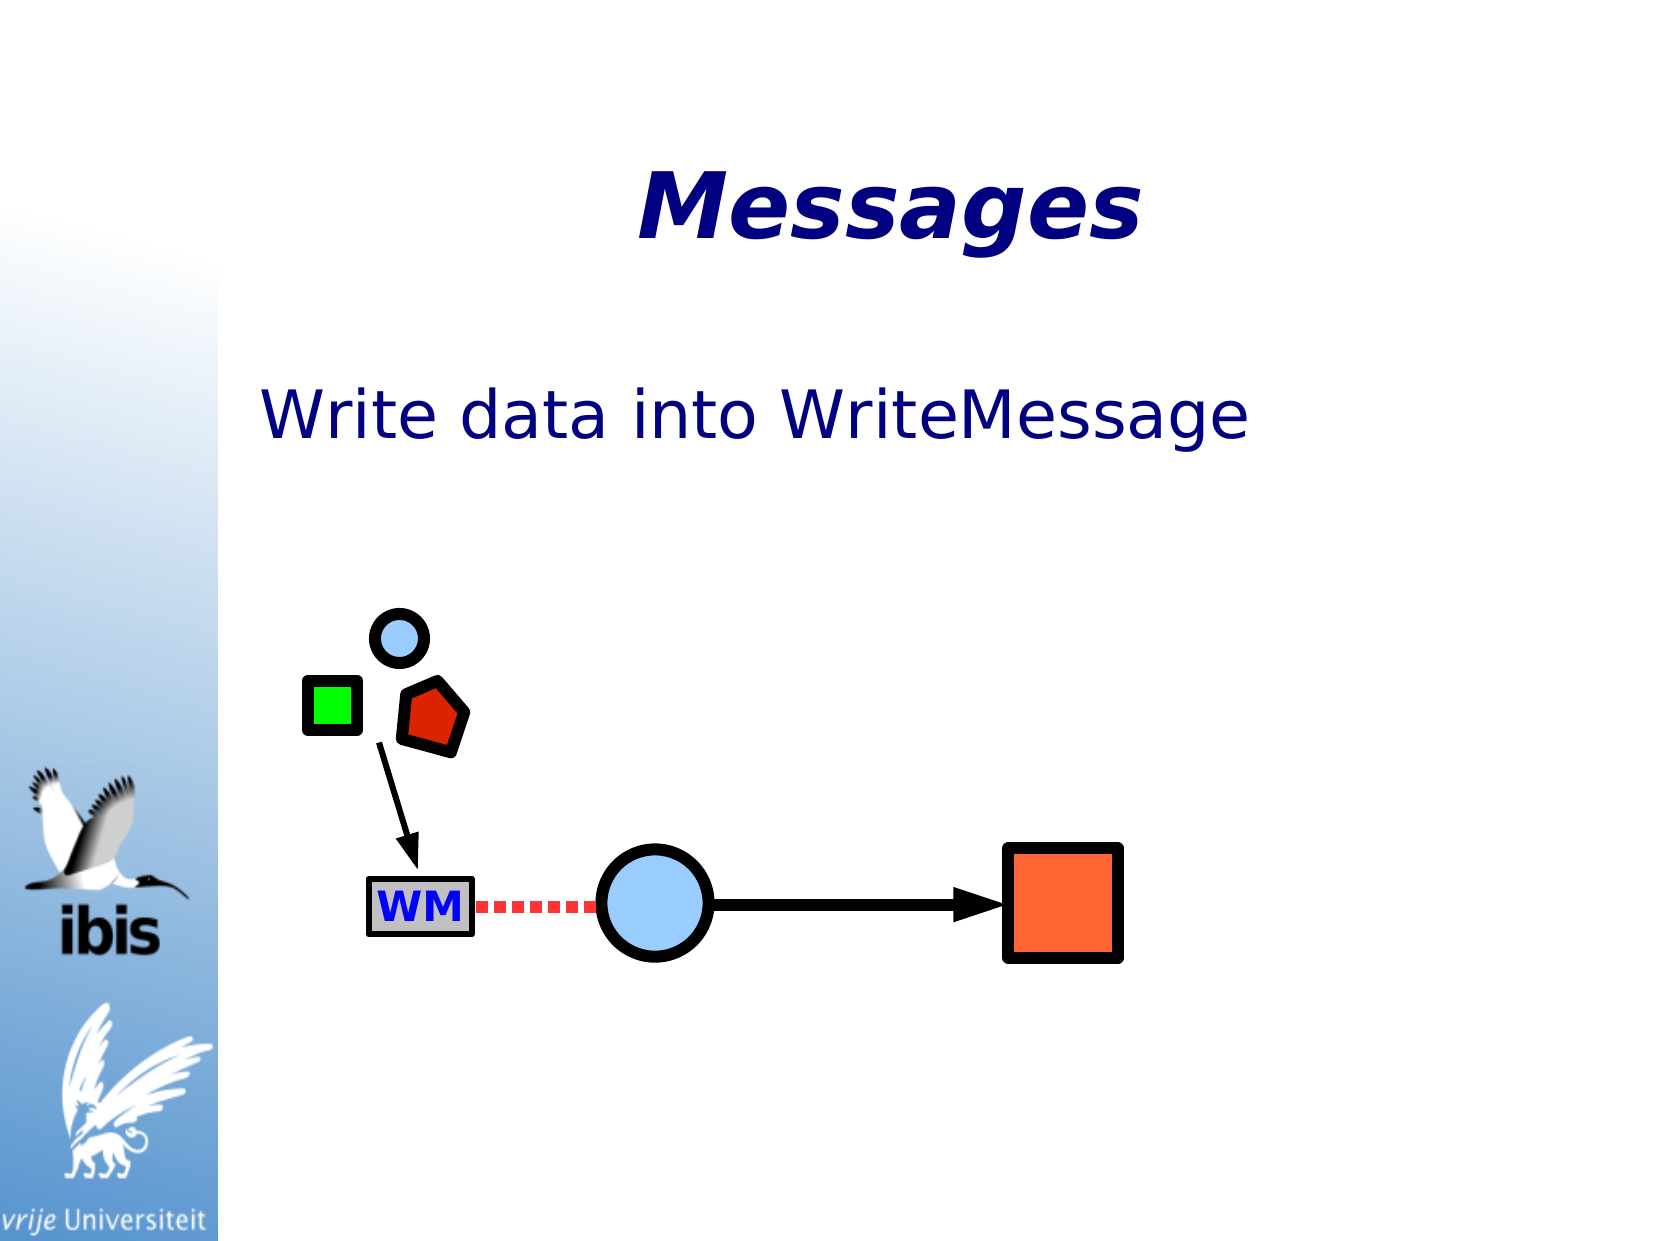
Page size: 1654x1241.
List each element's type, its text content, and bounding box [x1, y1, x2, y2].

text_box [1008, 848, 1118, 958]
list Write data into WriteMessage [241, 376, 1654, 1158]
text_box WM [368, 878, 472, 935]
text_box [401, 680, 465, 753]
text_box [374, 613, 425, 664]
text_box [308, 680, 358, 730]
title Messages [248, 102, 1534, 310]
picture [0, 0, 218, 1241]
text_box [601, 849, 709, 957]
